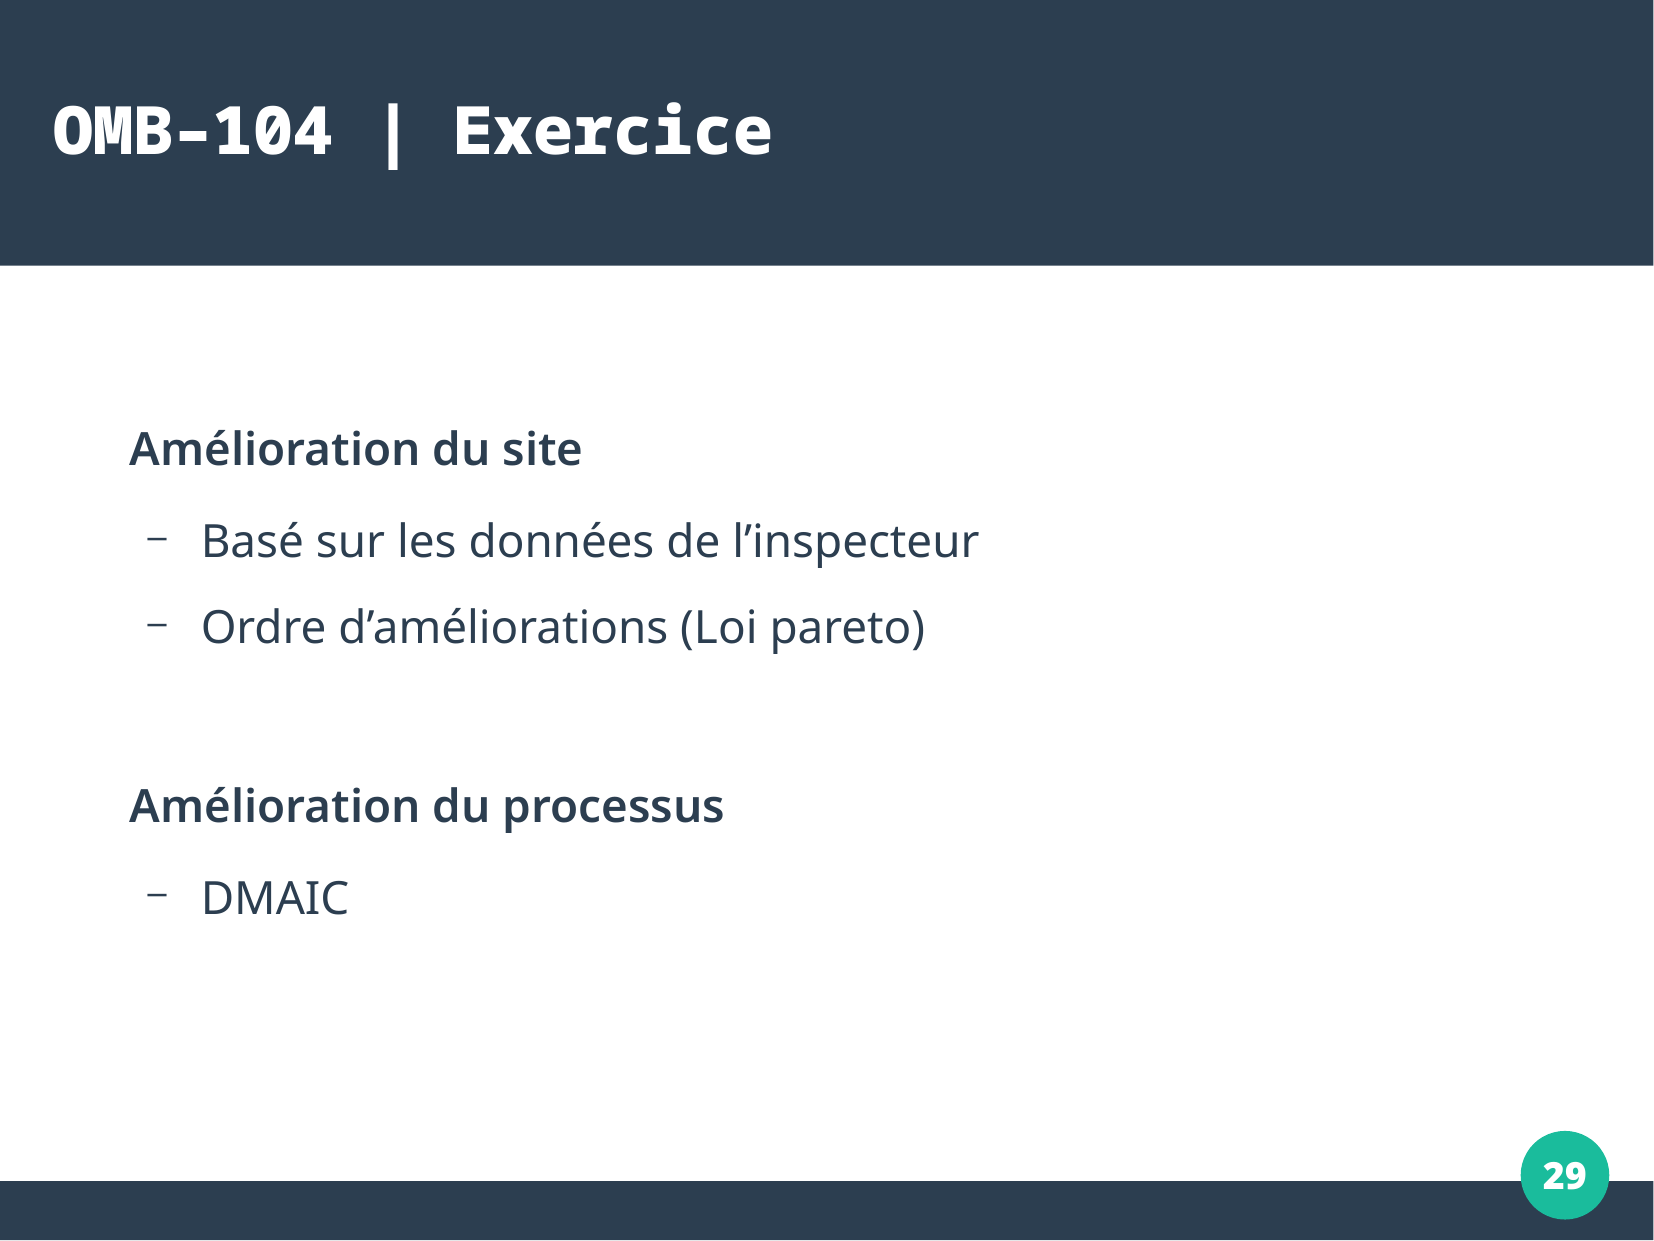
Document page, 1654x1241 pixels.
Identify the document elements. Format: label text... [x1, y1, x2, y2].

list Amélioration du site Basé sur les données de l’inspecteur Ordre d’améliorations (Loi pareto) Amélioration du processus DMAIC [59, 324, 1606, 1152]
title OMB–104 | Exercice [53, 49, 1589, 208]
